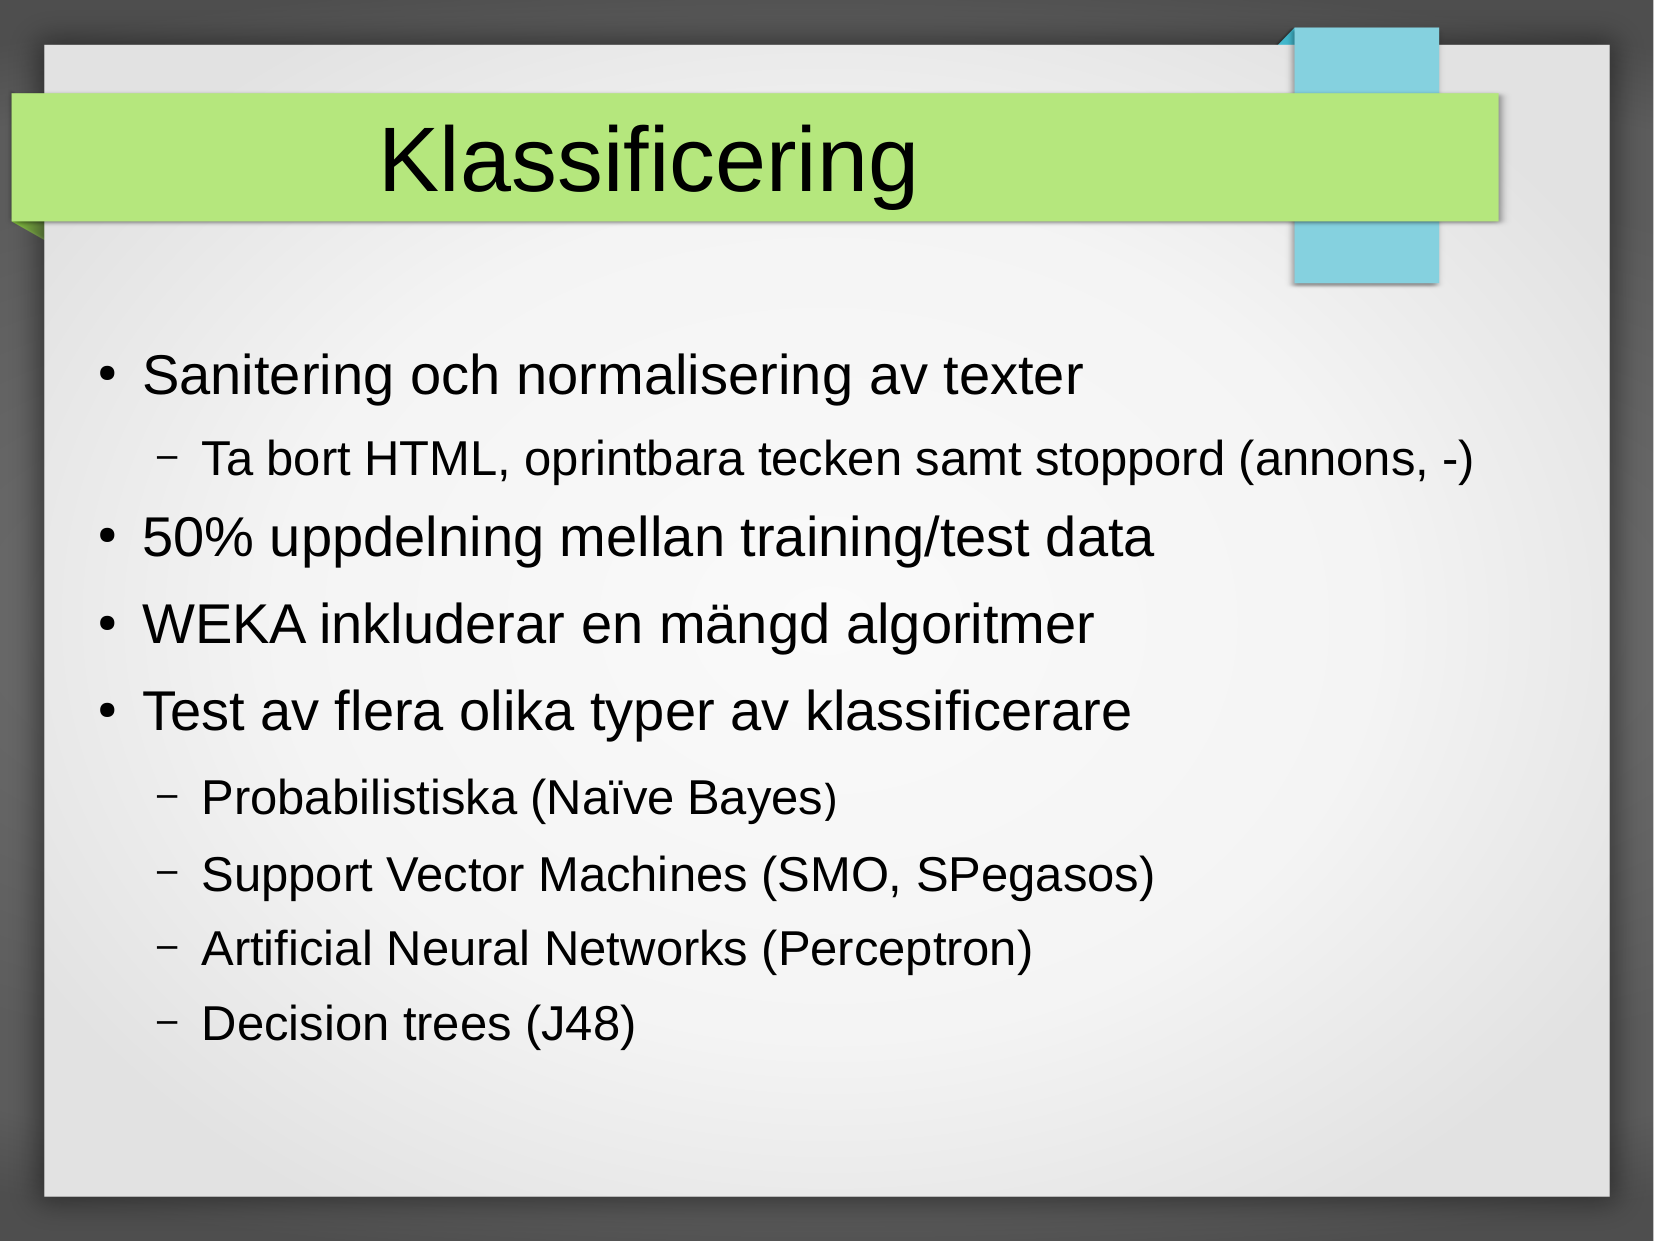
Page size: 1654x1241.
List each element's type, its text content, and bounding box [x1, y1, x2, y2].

title Klassificering [70, 106, 1229, 213]
picture [0, 0, 1654, 1241]
list Sanitering och normalisering av texter Ta bort HTML, oprintbara tecken samt stoppord (annons, -) 50% uppdelning mellan training/test data WEKA inkluderar en mängd algoritmer Test av flera olika typer av klassificerare Probabilistiska (Naïve Bayes) Support Vector Machines (SMO, SPegasos) Artificial Neural Networks (Perceptron) Decision trees (J48) [82, 343, 1538, 1063]
